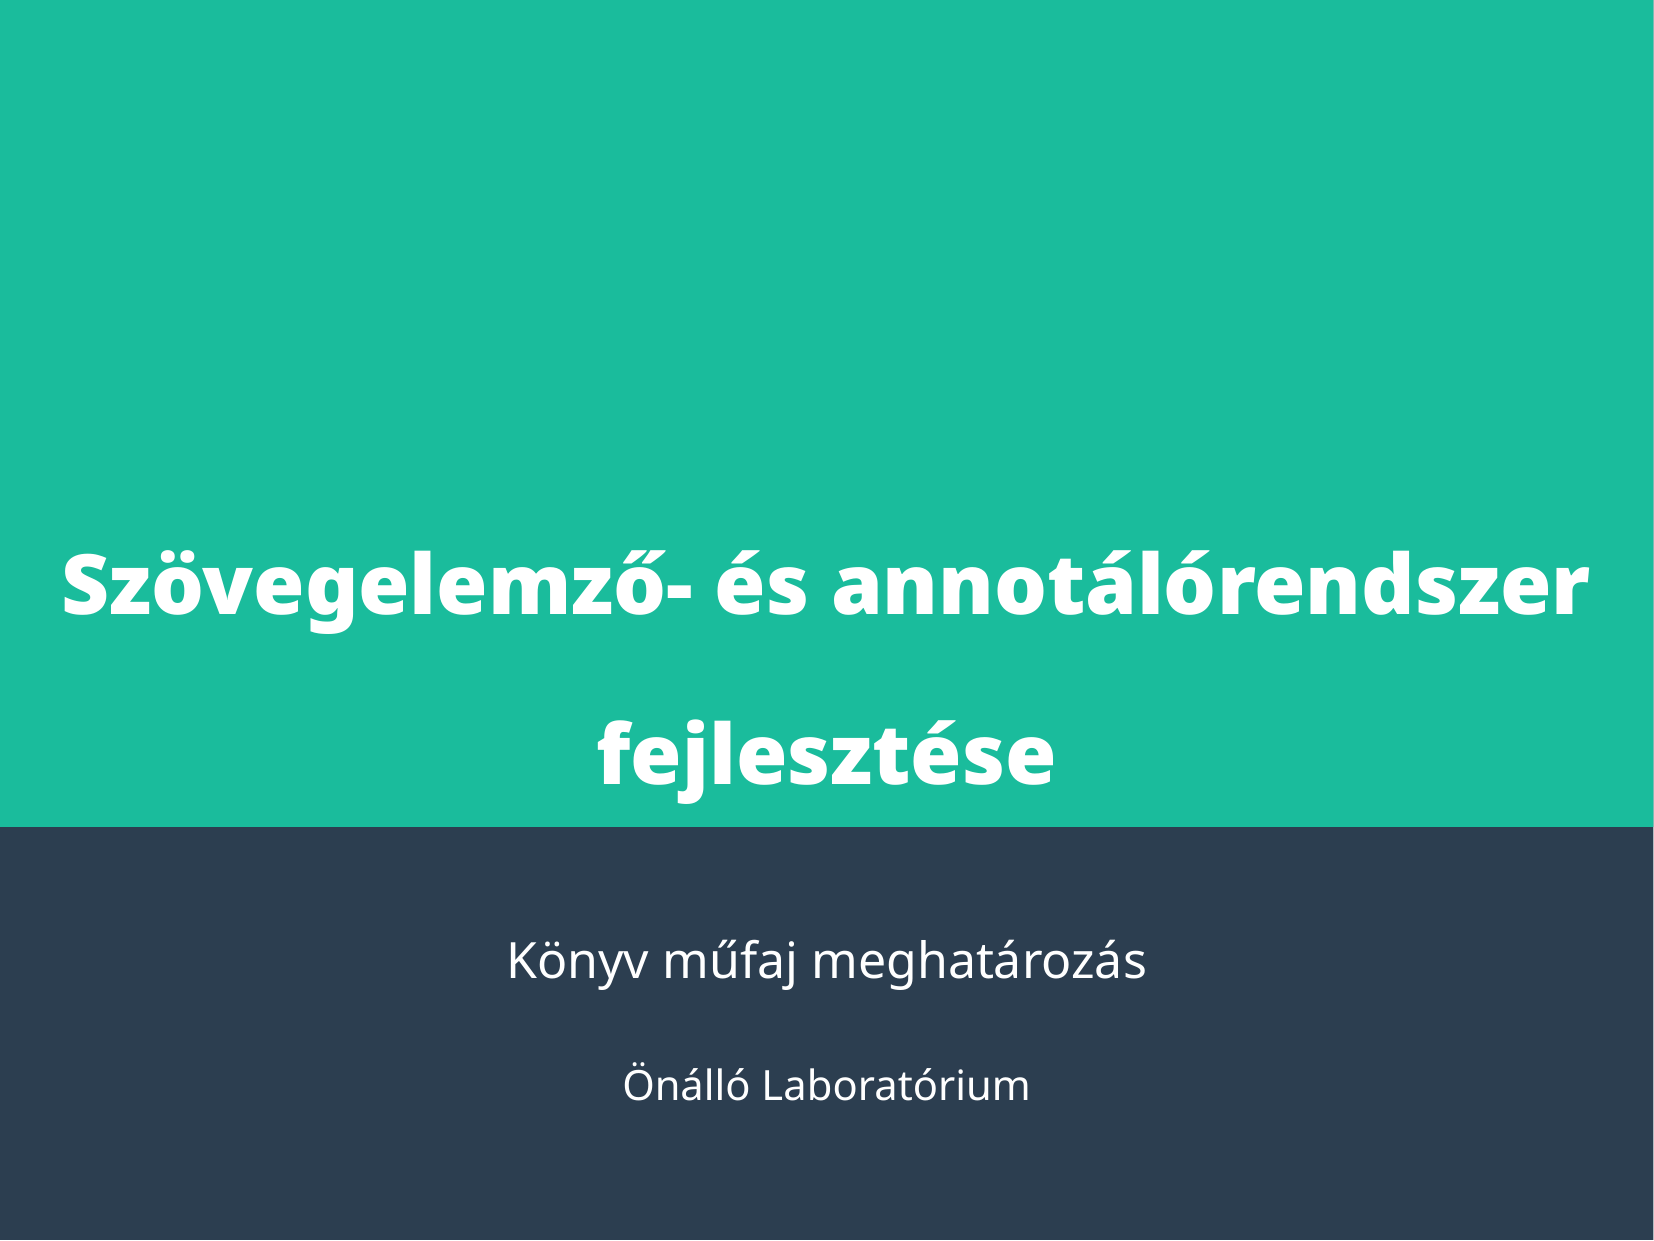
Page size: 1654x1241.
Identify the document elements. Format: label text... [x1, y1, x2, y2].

title Szövegelemző- és annotálórendszer fejlesztése [59, 493, 1595, 785]
subtitle Könyv műfaj meghatározás Önálló Laboratórium [59, 856, 1595, 1182]
